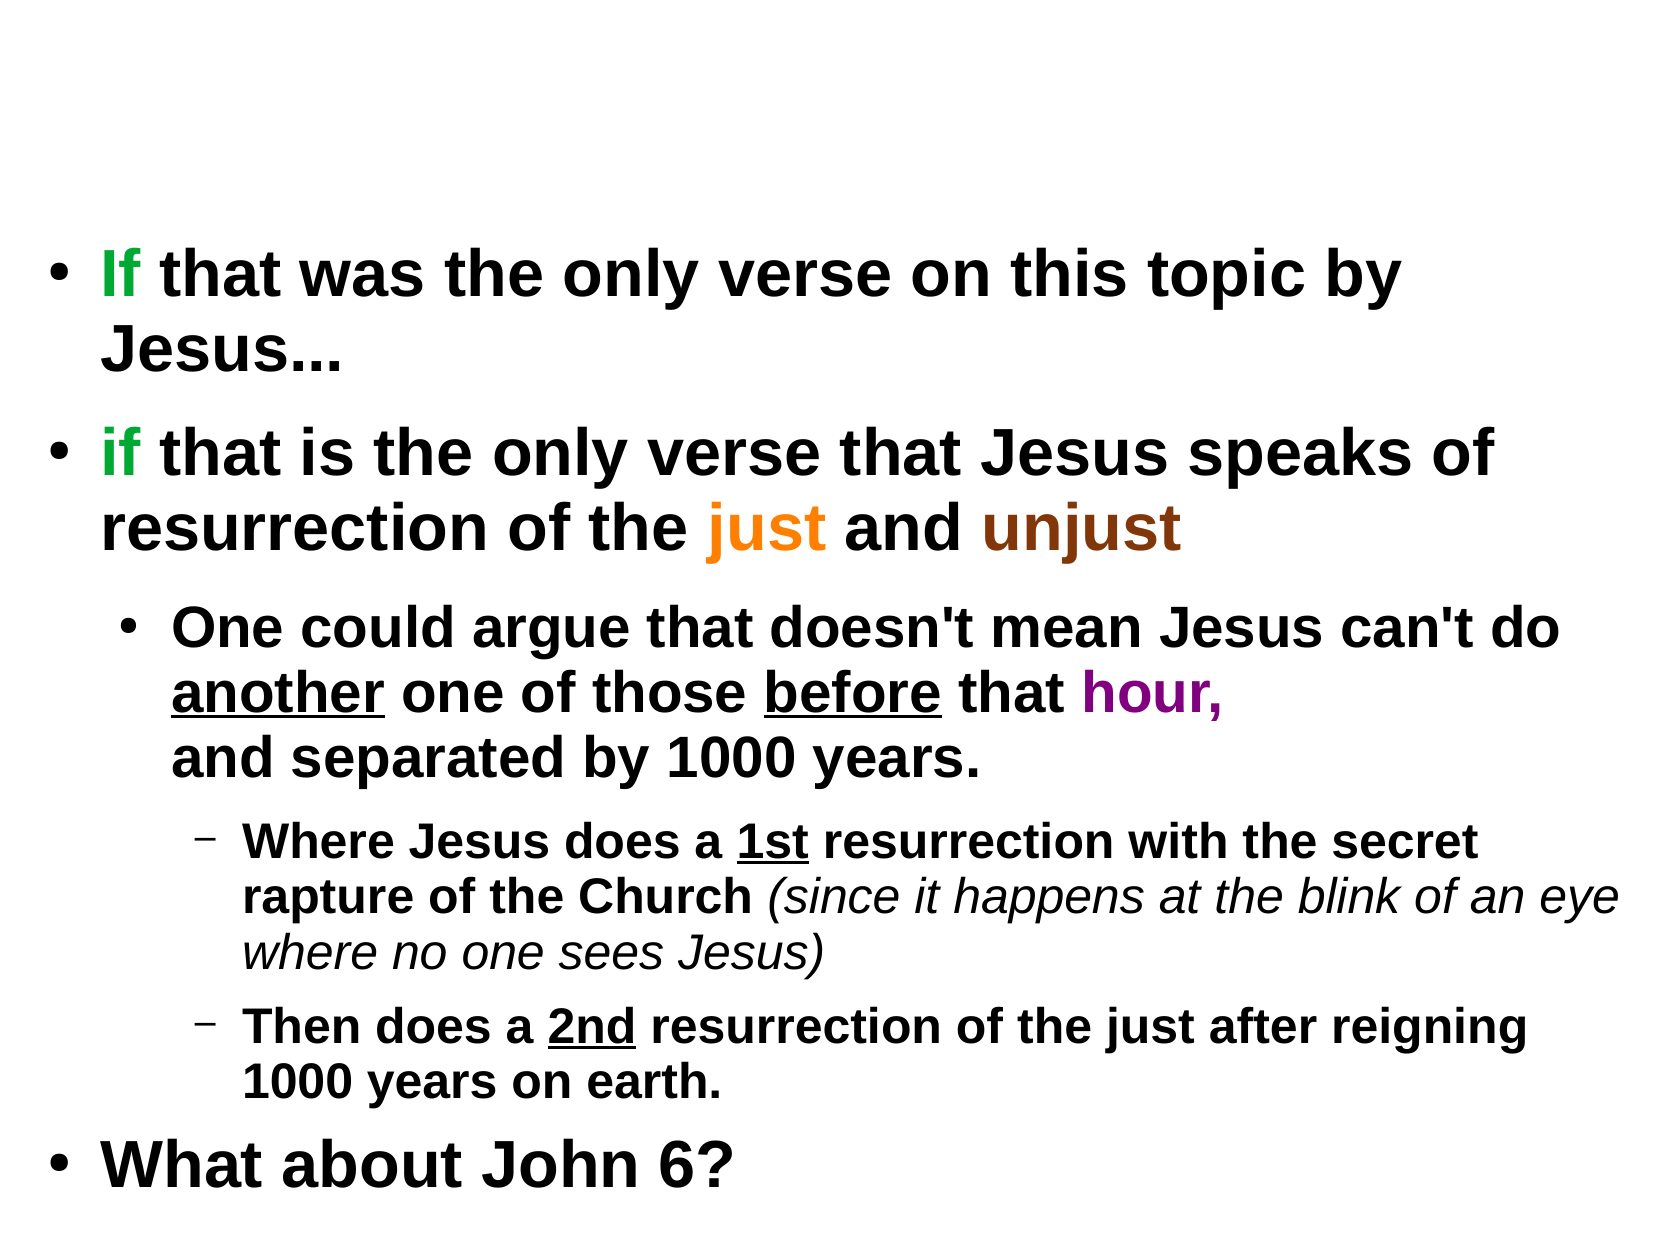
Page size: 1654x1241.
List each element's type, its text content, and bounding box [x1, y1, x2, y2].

list If that was the only verse on this topic by Jesus... if that is the only verse that Jesus speaks of resurrection of the just and unjust One could argue that doesn't mean Jesus can't do another one of those before that hour, and separated by 1000 years. Where Jesus does a 1st resurrection with the secret rapture of the Church (since it happens at the blink of an eye where no one sees Jesus) Then does a 2nd resurrection of the just after reigning 1000 years on earth. What about John 6? [29, 236, 1625, 1241]
